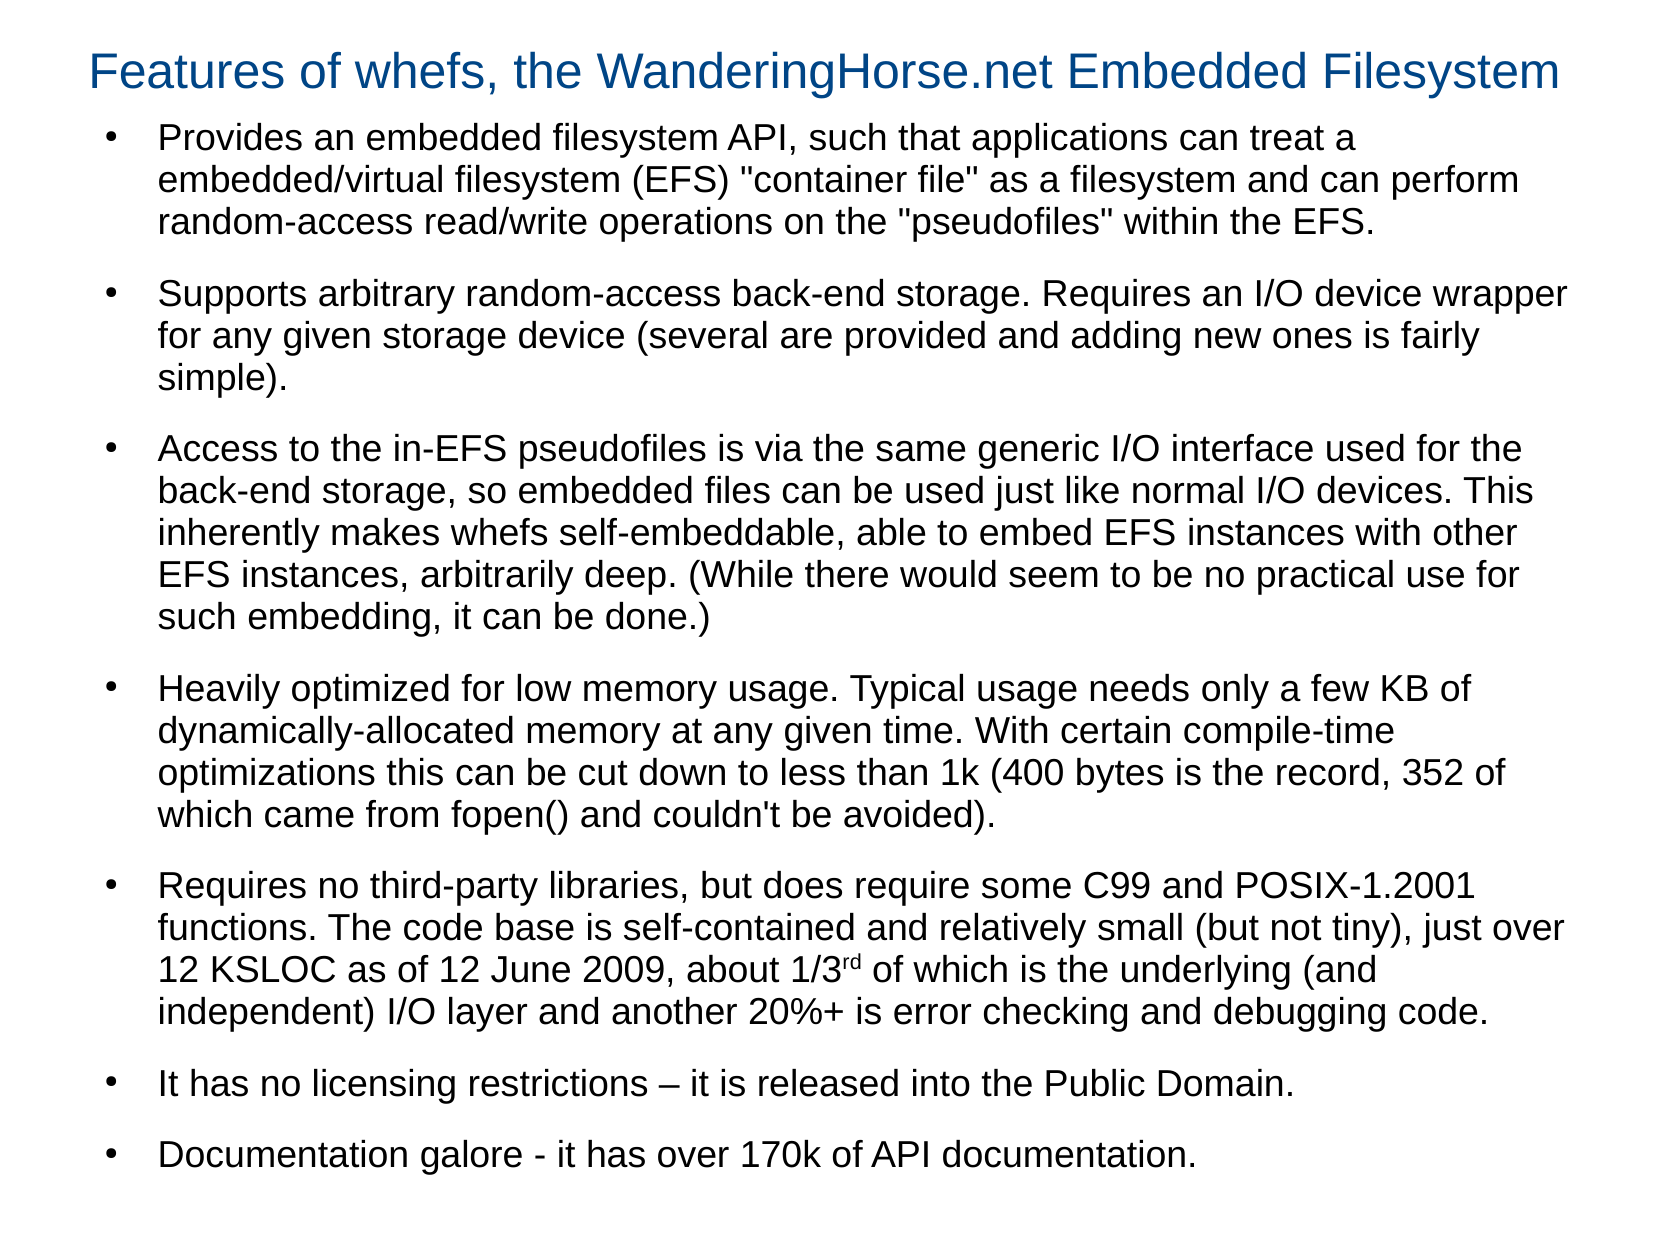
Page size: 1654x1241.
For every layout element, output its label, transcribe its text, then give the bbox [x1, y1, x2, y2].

text_box Features of whefs, the WanderingHorse.net Embedded Filesystem [37, 34, 1613, 108]
list Provides an embedded filesystem API, such that applications can treat a embedded/virtual filesystem (EFS) "container file" as a filesystem and can perform random-access read/write operations on the "pseudofiles" within the EFS. Supports arbitrary random-access back-end storage. Requires an I/O device wrapper for any given storage device (several are provided and adding new ones is fairly simple). Access to the in-EFS pseudofiles is via the same generic I/O interface used for the back-end storage, so embedded files can be used just like normal I/O devices. This inherently makes whefs self-embeddable, able to embed EFS instances with other EFS instances, arbitrarily deep. (While there would seem to be no practical use for such embedding, it can be done.) Heavily optimized for low memory usage. Typical usage needs only a few KB of dynamically-allocated memory at any given time. With certain compile-time optimizations this can be cut down to less than 1k (400 bytes is the record, 352 of which came from fopen() and couldn't be avoided). Requires no third-party libraries, but does require some C99 and POSIX-1.2001 functions. The code base is self-contained and relatively small (but not tiny), just over 12 KSLOC as of 12 June 2009, about 1/3rd of which is the underlying (and independent) I/O layer and another 20%+ is error checking and debugging code. It has no licensing restrictions – it is released into the Public Domain. Documentation galore - it has over 170k of API documentation. [86, 116, 1576, 1178]
